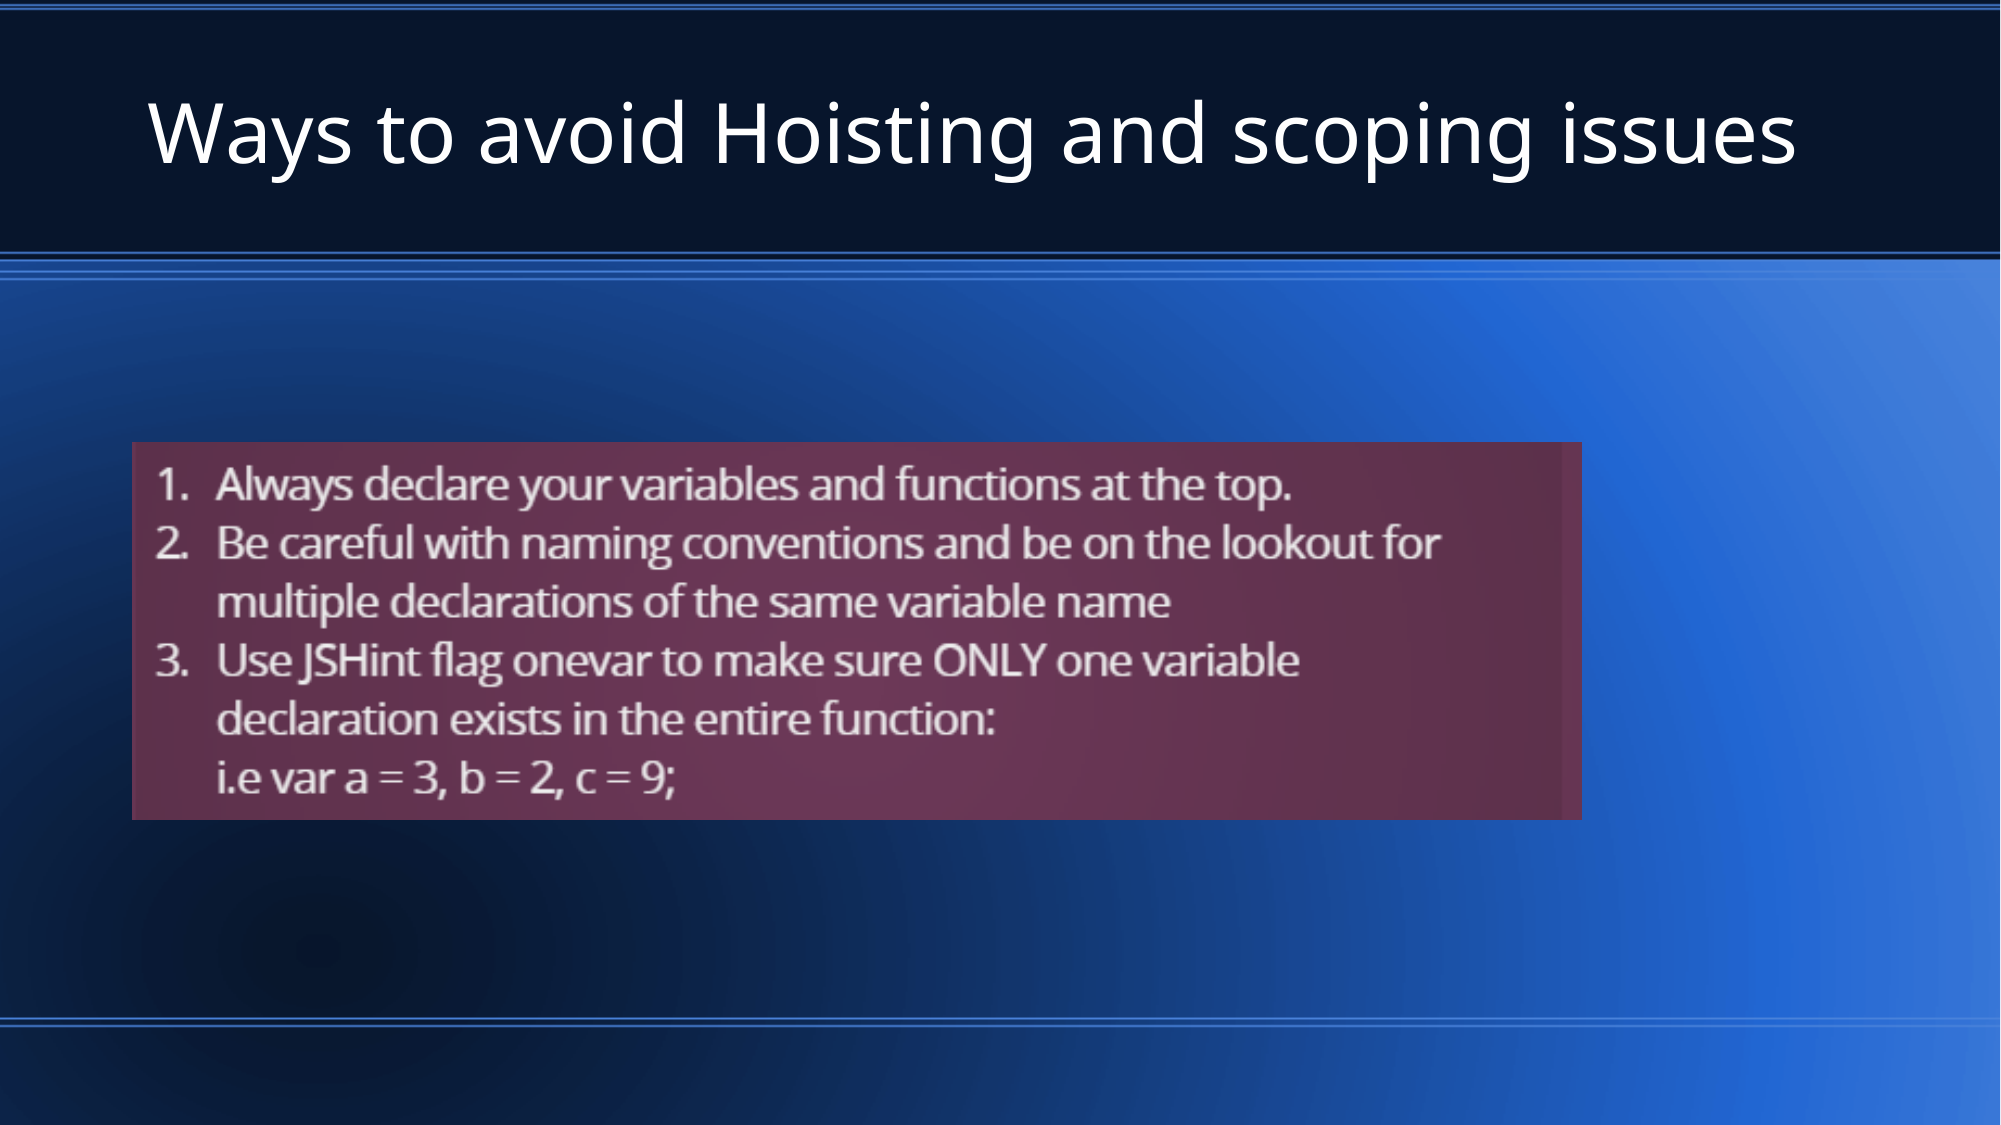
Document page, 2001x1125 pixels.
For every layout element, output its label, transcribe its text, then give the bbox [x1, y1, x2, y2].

picture [0, 0, 2001, 1125]
title Ways to avoid Hoisting and scoping issues [132, 73, 1868, 233]
